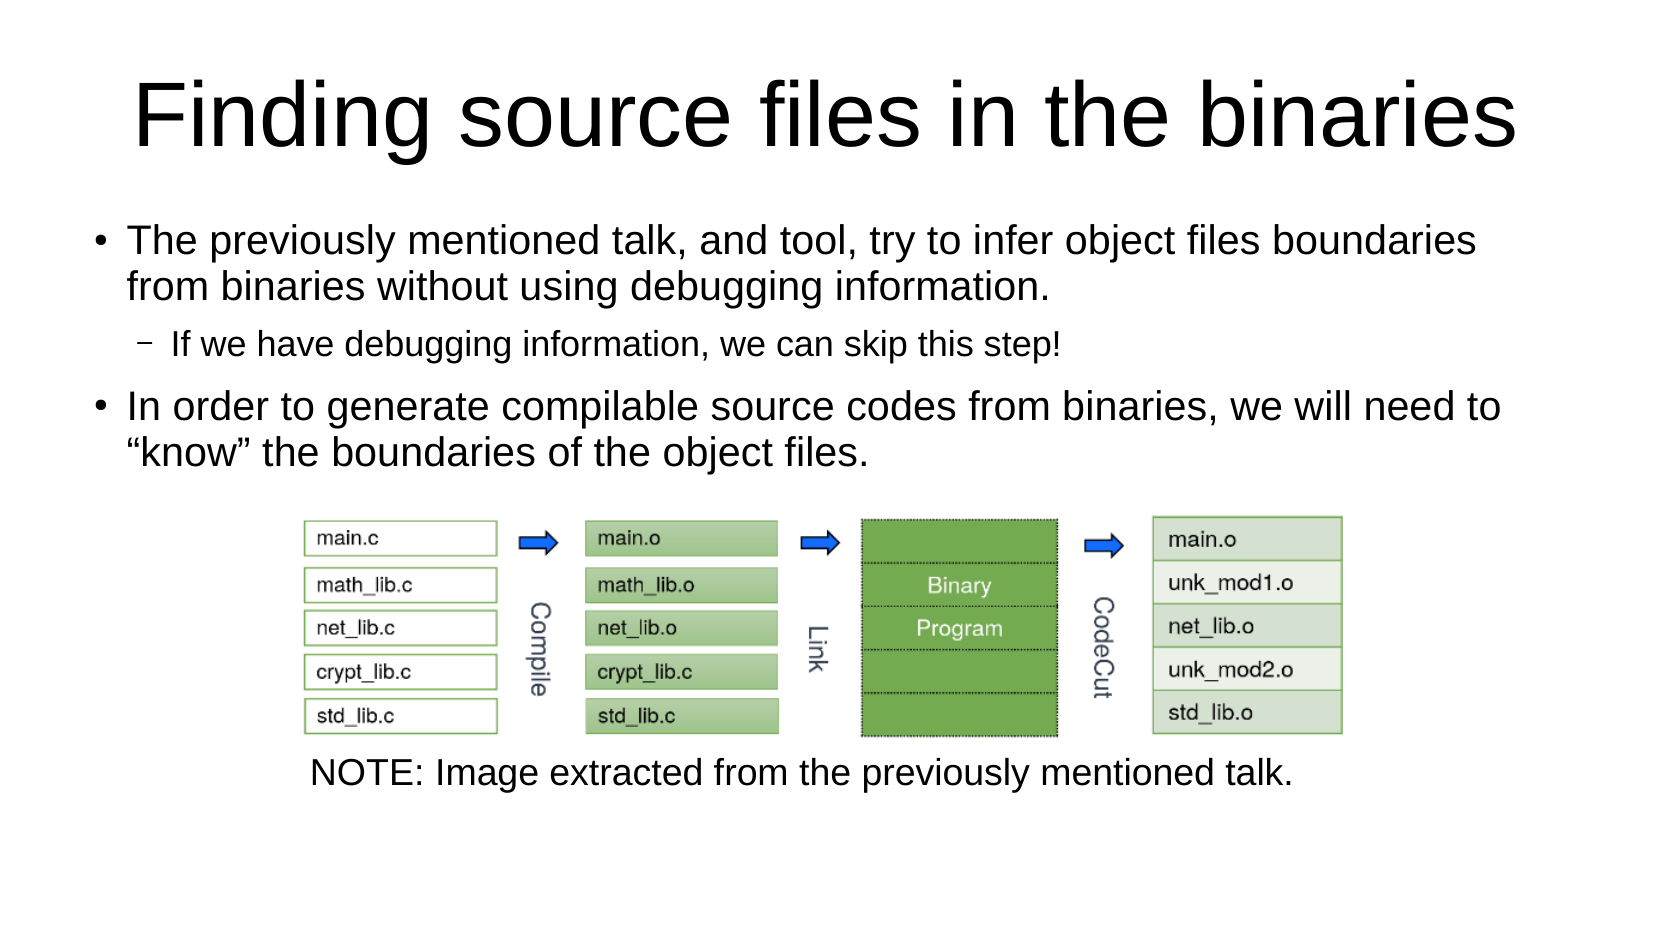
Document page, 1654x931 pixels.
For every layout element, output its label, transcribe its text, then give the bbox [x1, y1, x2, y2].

text_box NOTE: Image extracted from the previously mentioned talk. [295, 744, 1310, 801]
title Finding source files in the binaries [82, 37, 1571, 193]
picture [280, 499, 1373, 757]
list The previously mentioned talk, and tool, try to infer object files boundaries from binaries without using debugging information. If we have debugging information, we can skip this step! In order to generate compilable source codes from binaries, we will need to “know” the boundaries of the object files. [82, 217, 1571, 475]
